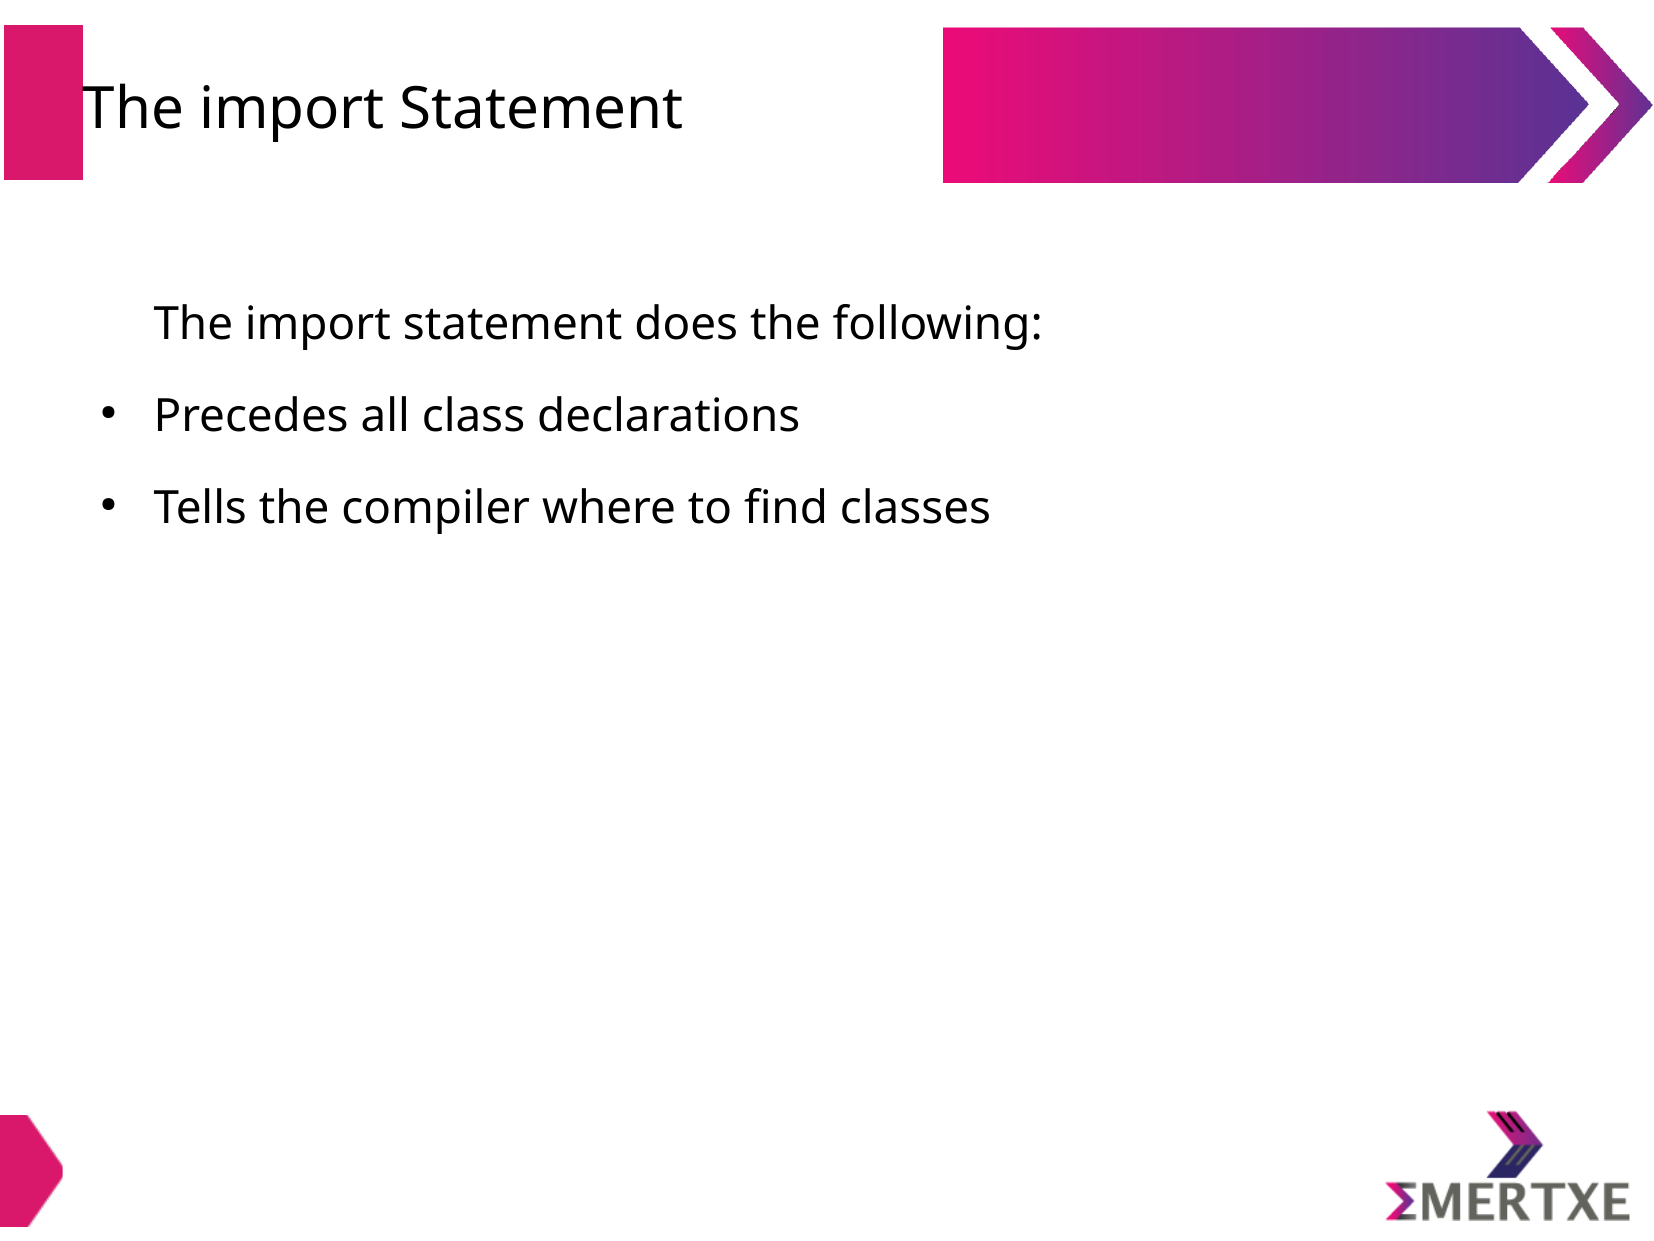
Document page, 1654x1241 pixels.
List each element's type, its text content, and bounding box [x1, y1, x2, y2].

picture [1385, 1107, 1631, 1221]
picture [1571, 27, 1653, 183]
list The import statement does the following: Precedes all class declarations Tells the compiler where to find classes [82, 290, 1571, 1010]
title The import Statement [82, 2, 1571, 210]
